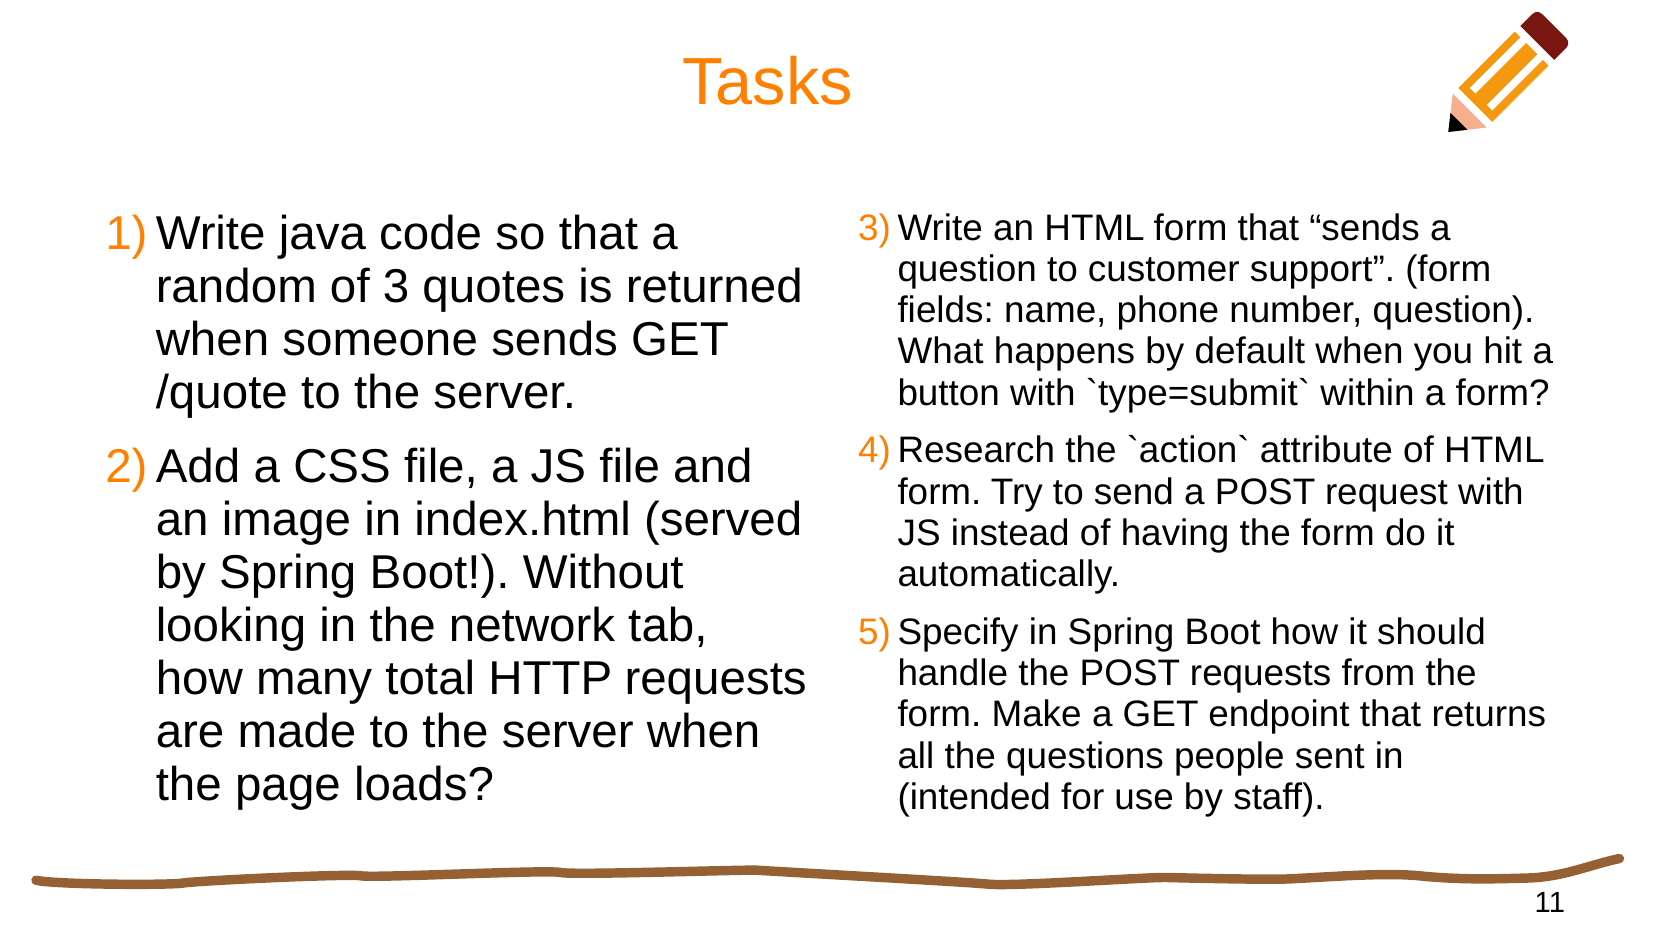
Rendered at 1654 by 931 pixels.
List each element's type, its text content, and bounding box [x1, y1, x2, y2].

list Write an HTML form that “sends a question to customer support”. (form fields: name, phone number, question). What happens by default when you hit a button with `type=submit` within a form? Research the `action` attribute of HTML form. Try to send a POST request with JS instead of having the form do it automatically. Specify in Spring Boot how it should handle the POST requests from the form. Make a GET endpoint that returns all the questions people sent in (intended for use by staff). [845, 206, 1566, 857]
title Tasks [88, 29, 1447, 133]
list Write java code so that a random of 3 quotes is returned when someone sends GET /quote to the server. Add a CSS file, a JS file and an image in index.html (served by Spring Boot!). Without looking in the network tab, how many total HTTP requests are made to the server when the page loads? [88, 206, 809, 857]
